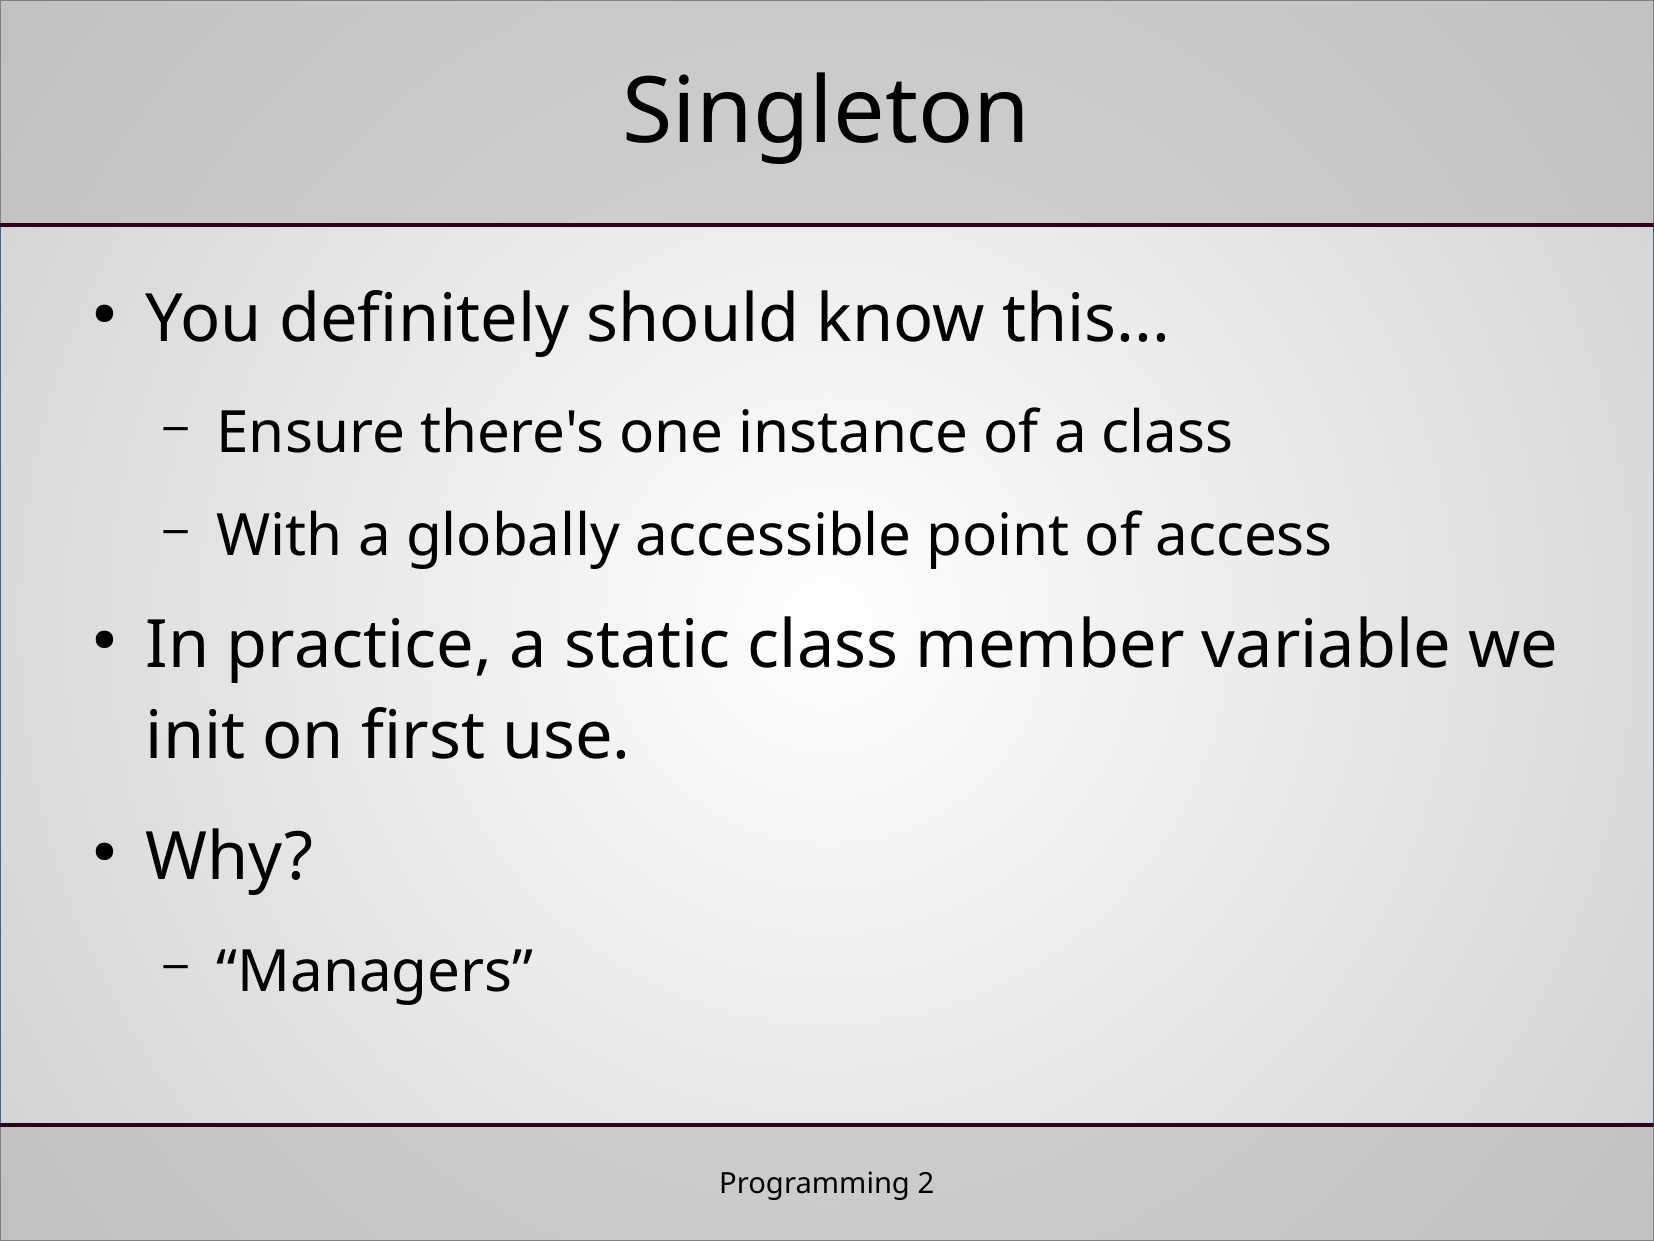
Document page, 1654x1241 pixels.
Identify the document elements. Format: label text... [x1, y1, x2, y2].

title Singleton [82, 34, 1571, 181]
list You definitely should know this... Ensure there's one instance of a class With a globally accessible point of access In practice, a static class member variable we init on first use. Why? “Managers” [75, 270, 1571, 1075]
